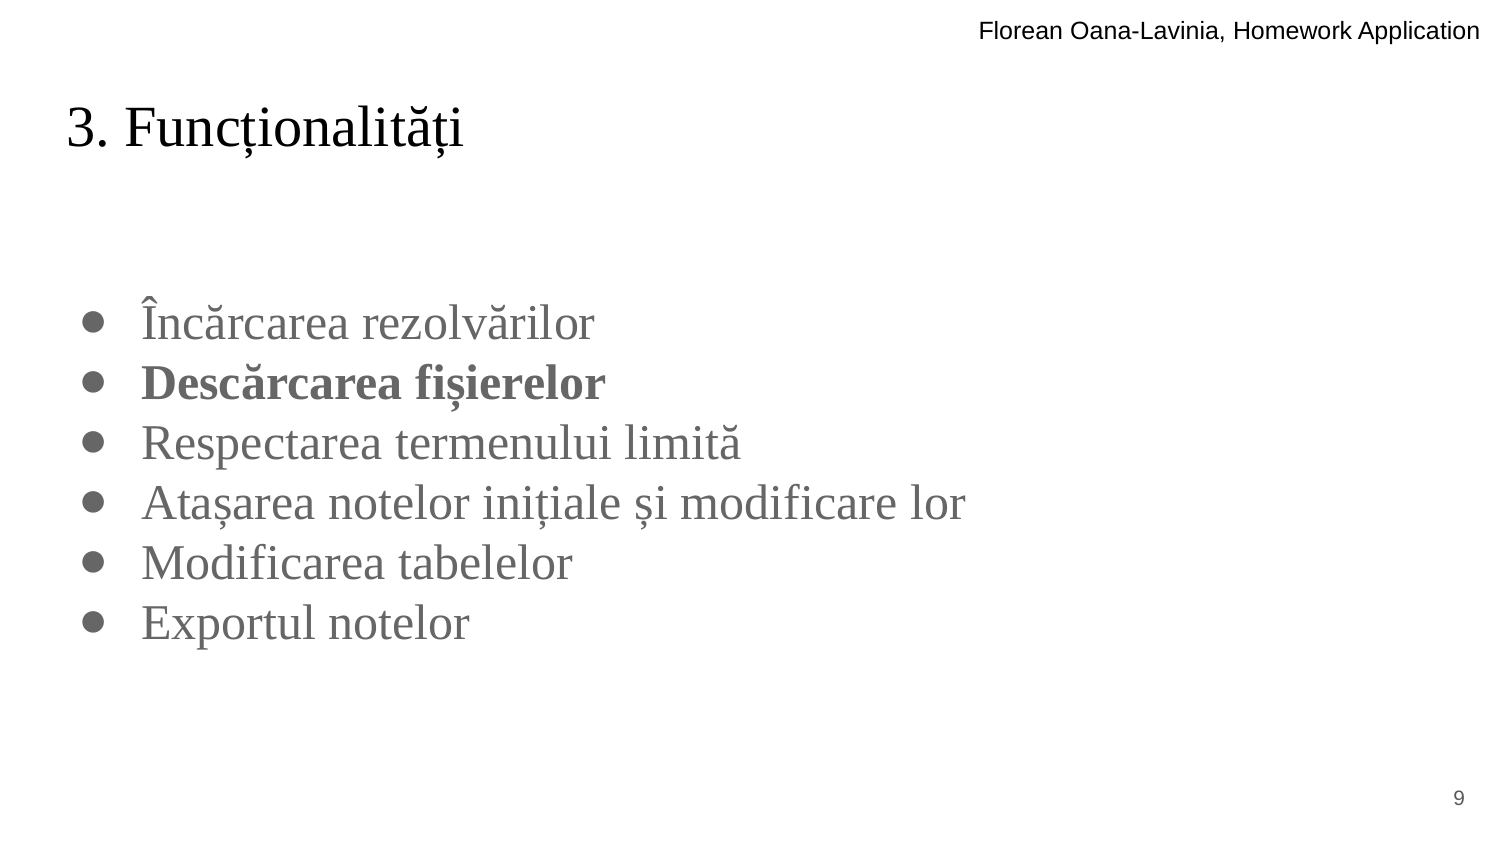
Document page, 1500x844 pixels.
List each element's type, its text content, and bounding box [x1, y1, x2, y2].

title 3. Funcționalități [51, 72, 1449, 167]
text_box Florean Oana-Lavinia, Homework Application [963, 0, 1500, 67]
list Încărcarea rezolvărilor Descărcarea fișierelor Respectarea termenului limită Atașarea notelor inițiale și modificare lor Modificarea tabelelor Exportul notelor [51, 189, 1449, 750]
slide_number <number> [1389, 764, 1480, 830]
